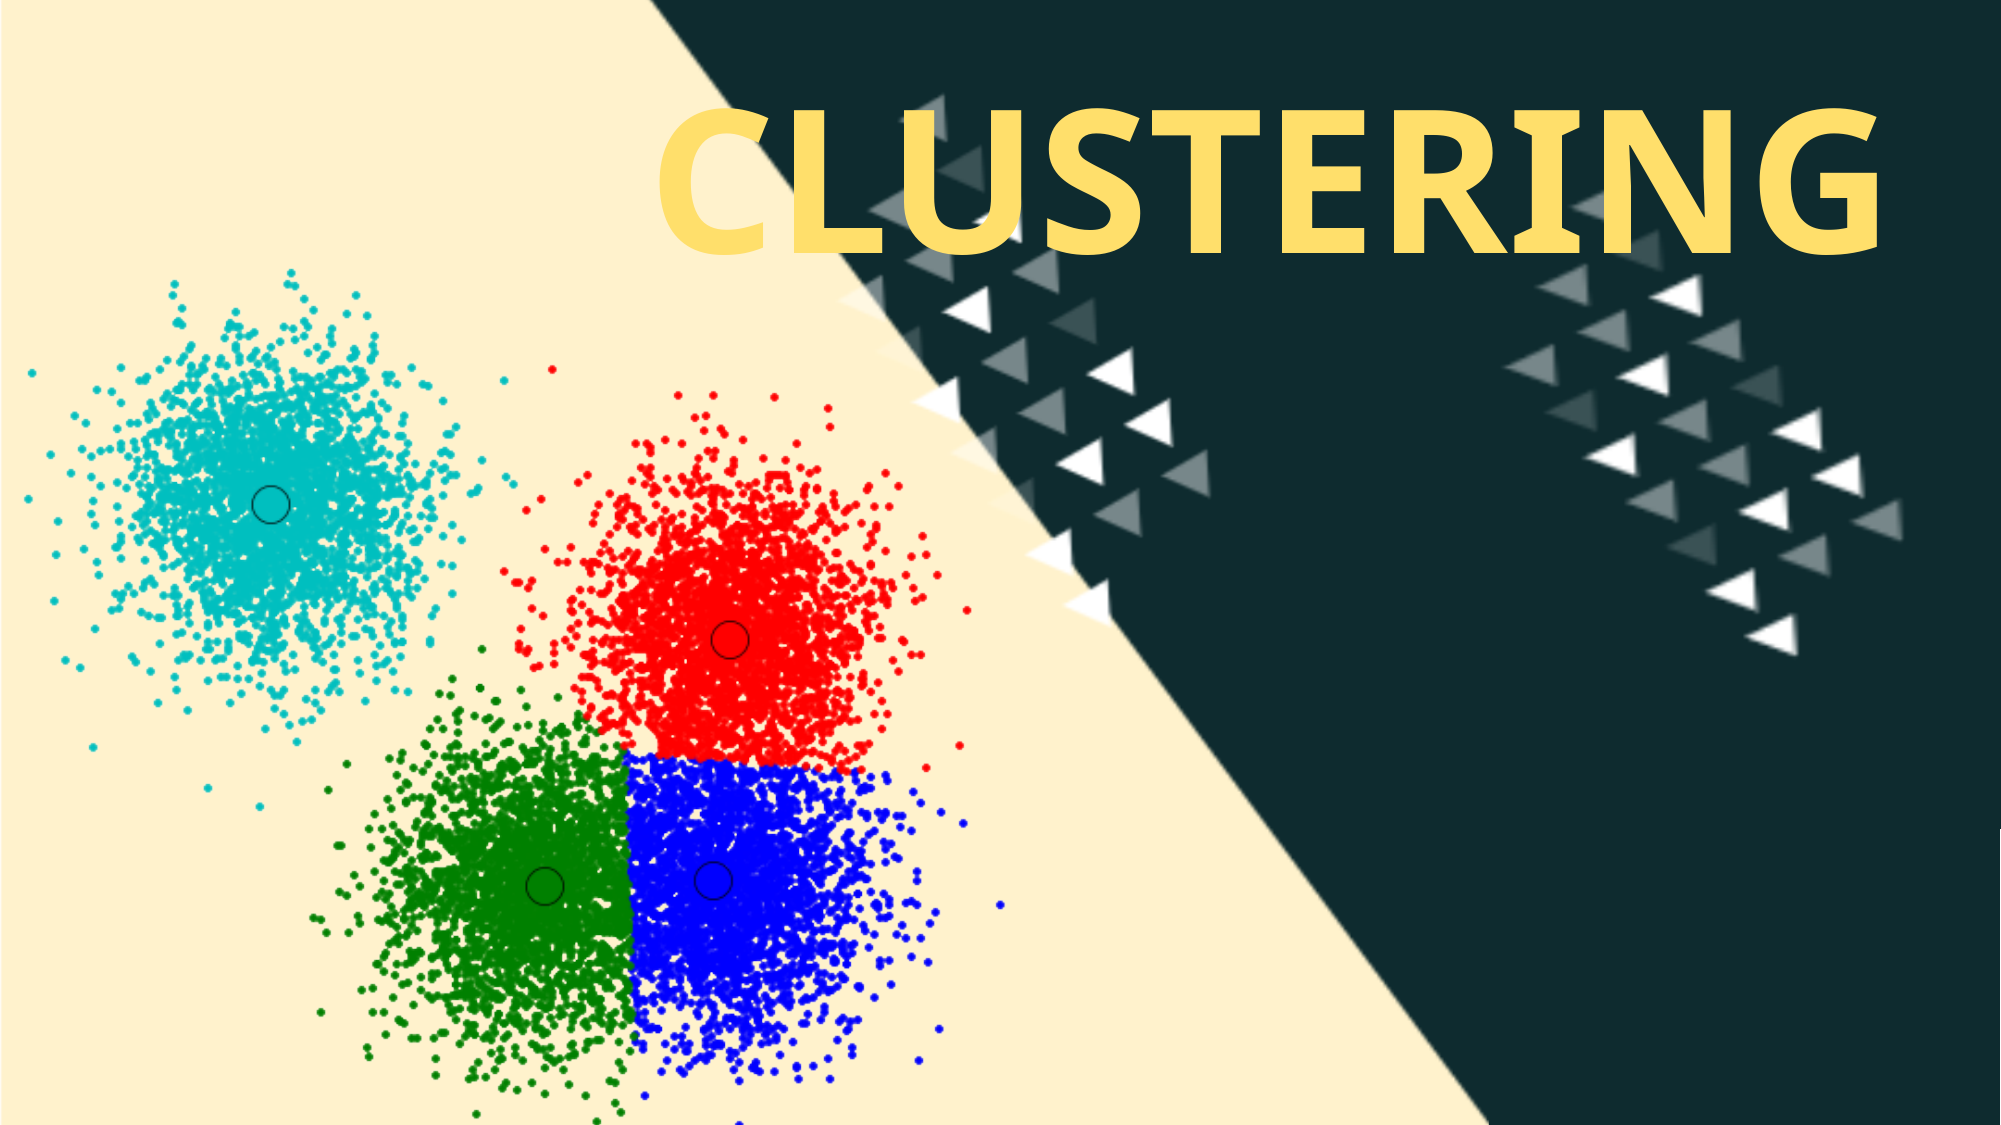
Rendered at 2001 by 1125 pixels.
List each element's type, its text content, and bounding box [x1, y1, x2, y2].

text_box CLUSTERING [633, 45, 2000, 283]
picture [0, 0, 2001, 1125]
